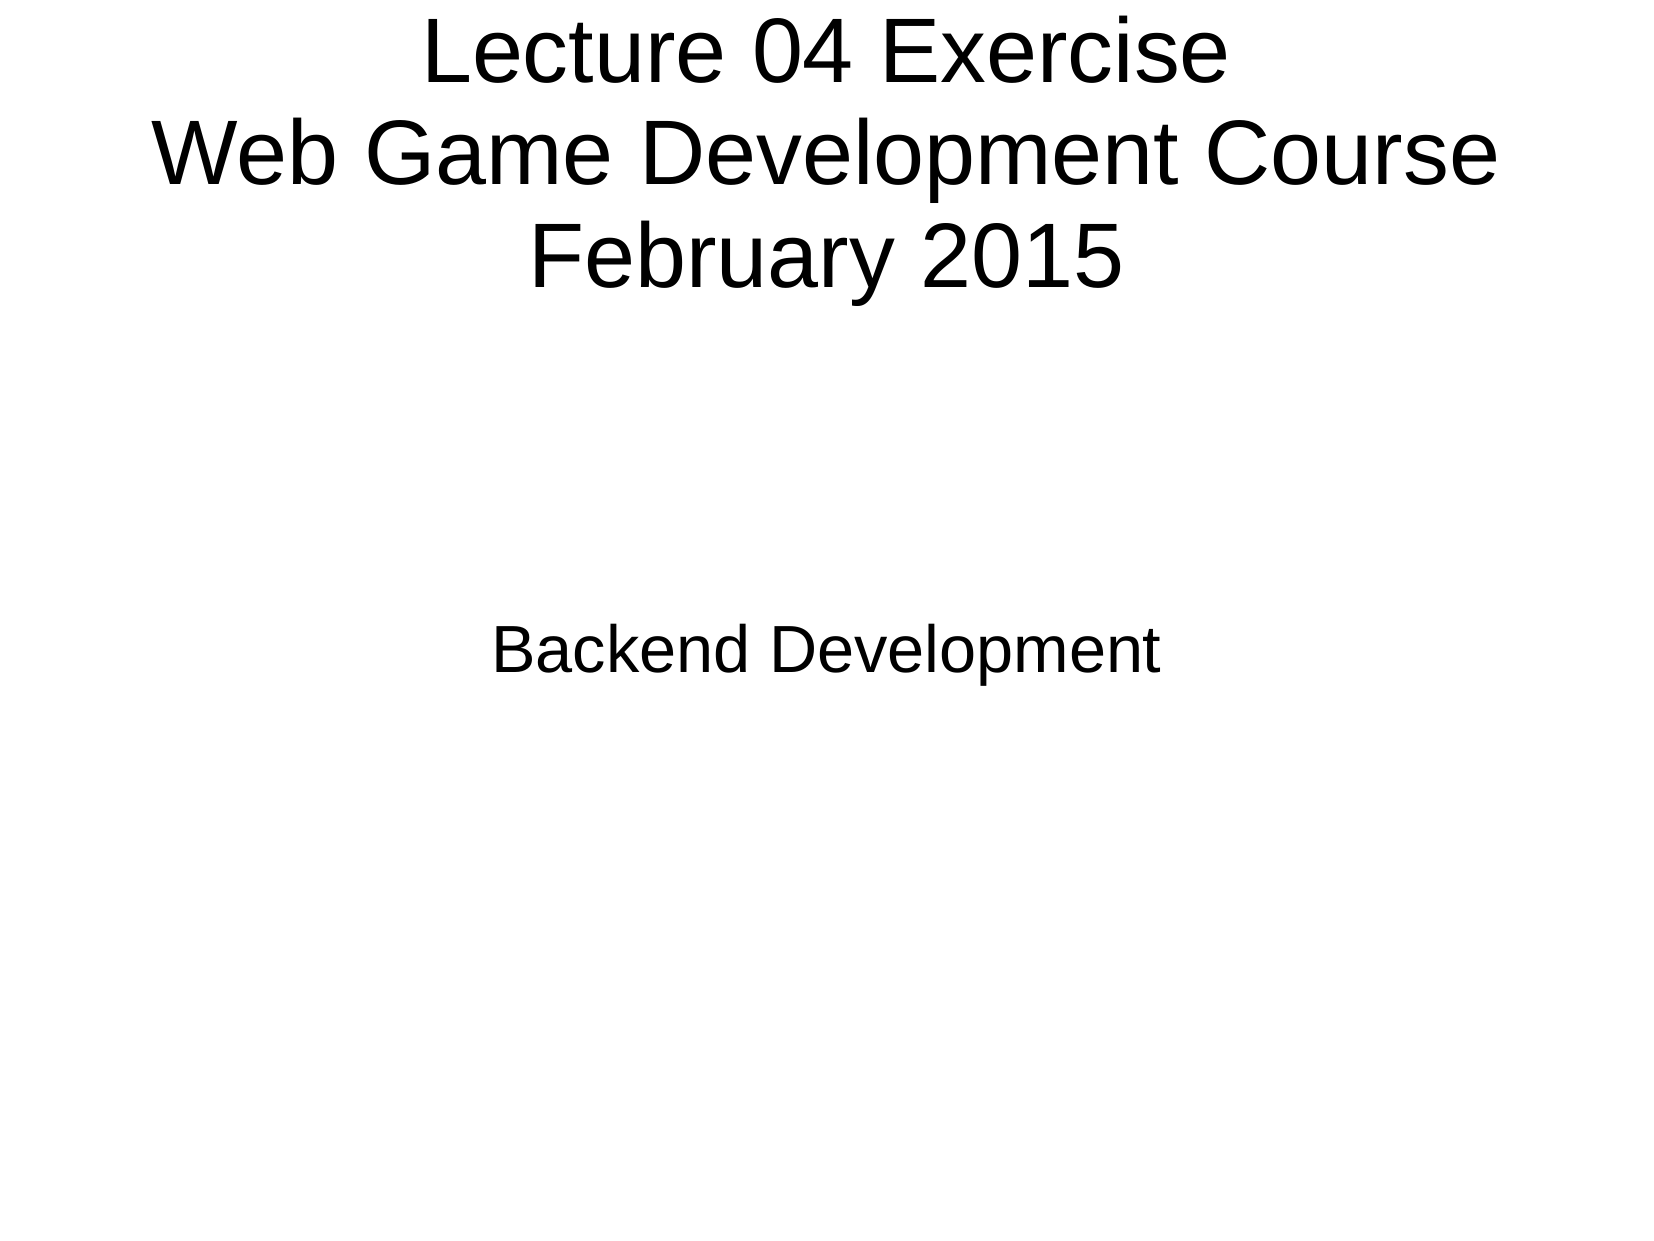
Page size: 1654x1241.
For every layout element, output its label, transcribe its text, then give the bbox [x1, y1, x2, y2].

title Lecture 04 Exercise Web Game Development Course February 2015 [82, 0, 1571, 290]
subtitle Backend Development [82, 290, 1571, 1010]
